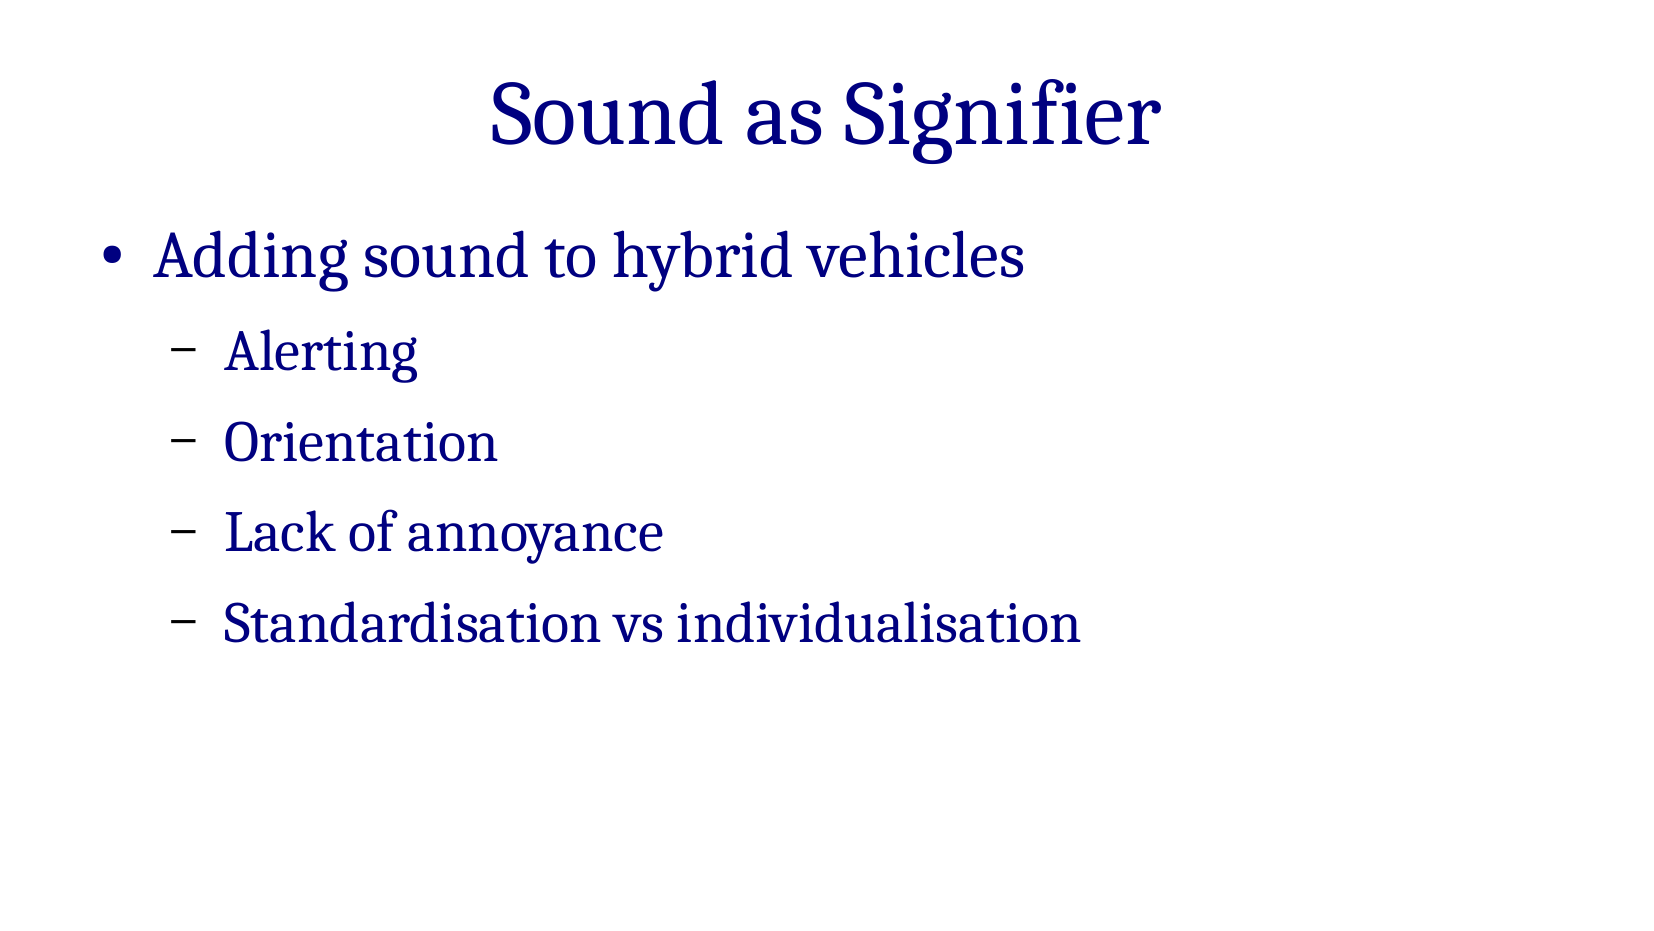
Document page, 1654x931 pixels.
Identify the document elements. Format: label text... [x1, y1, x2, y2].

list Adding sound to hybrid vehicles Alerting Orientation Lack of annoyance Standardisation vs individualisation [82, 217, 1571, 758]
title Sound as Signifier [82, 37, 1571, 193]
